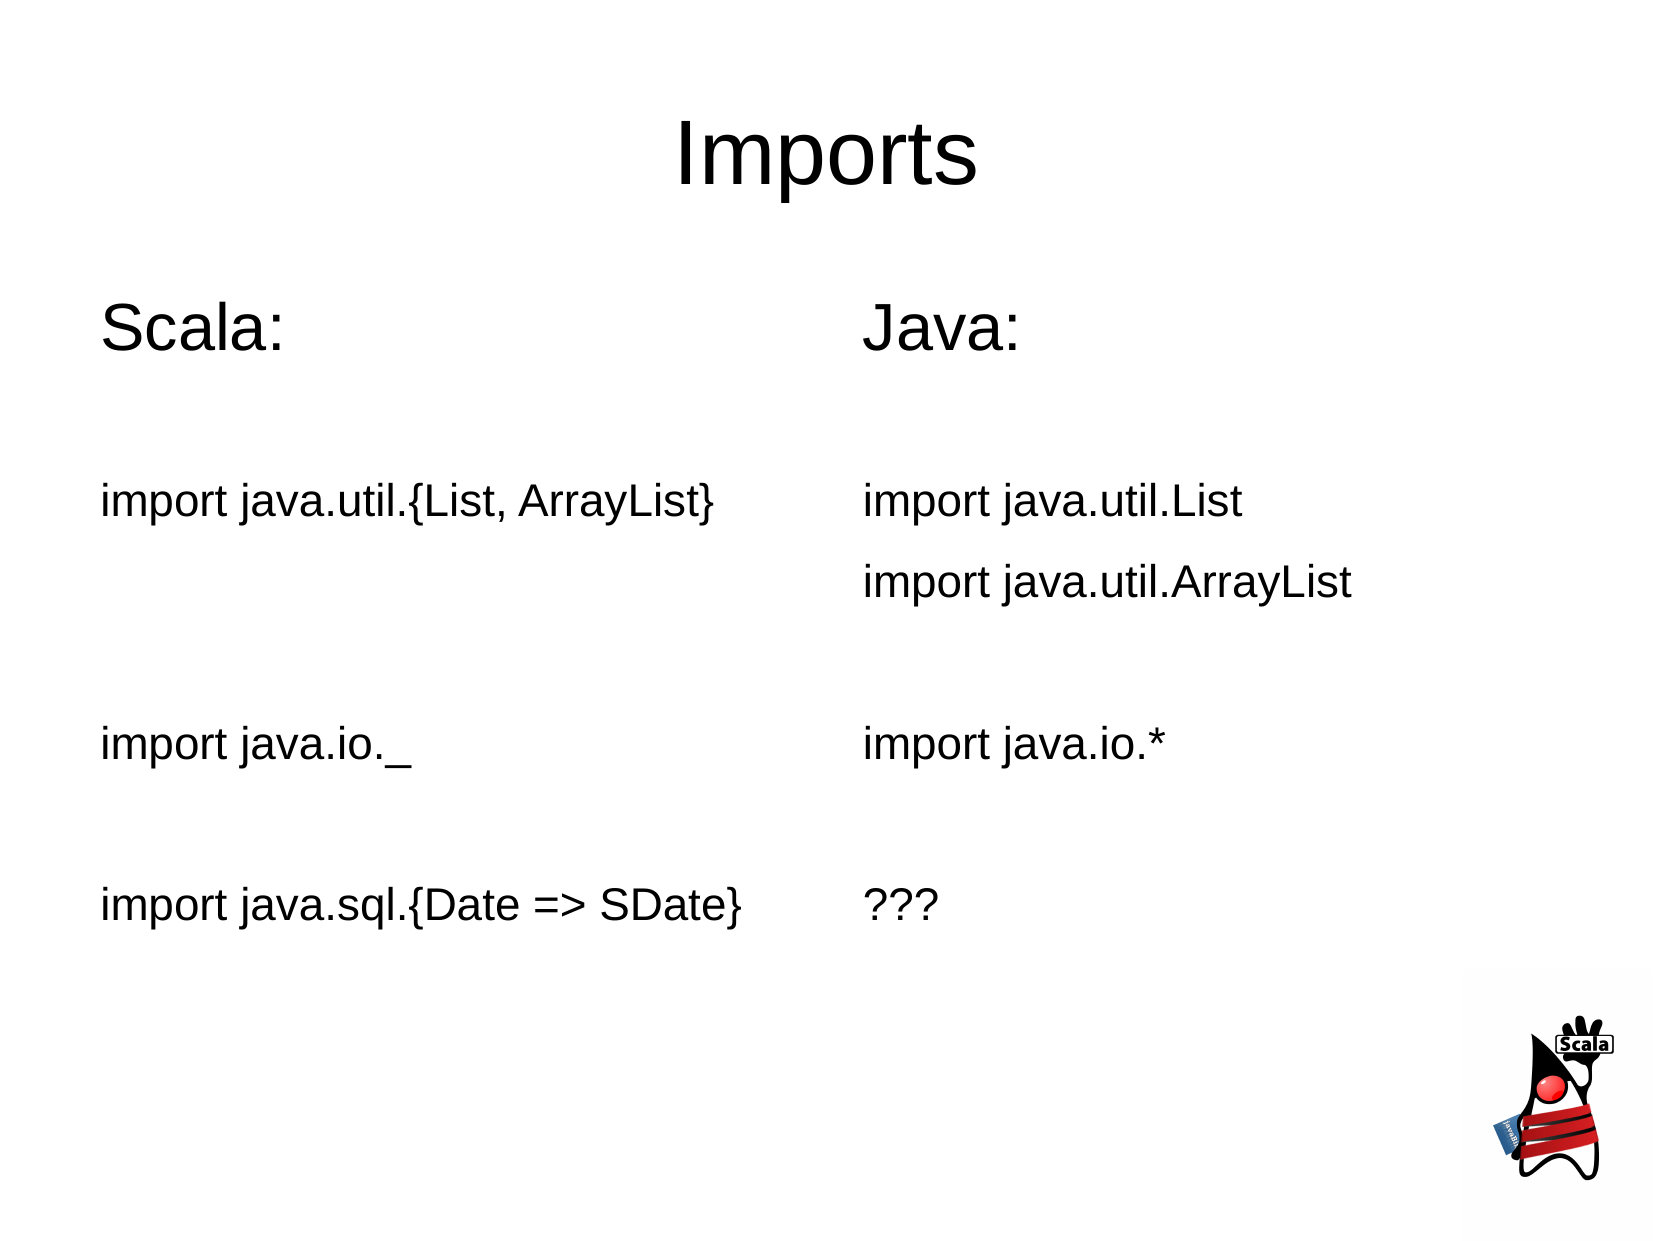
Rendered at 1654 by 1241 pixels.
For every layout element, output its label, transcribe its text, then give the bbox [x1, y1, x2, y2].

title Imports [82, 56, 1571, 250]
picture [1462, 969, 1654, 1241]
list Scala: import java.util.{List, ArrayList} import java.io._ import java.sql.{Date => SDate} [82, 290, 845, 1109]
list Java: import java.util.List import java.util.ArrayList import java.io.* ??? [845, 290, 1572, 1109]
